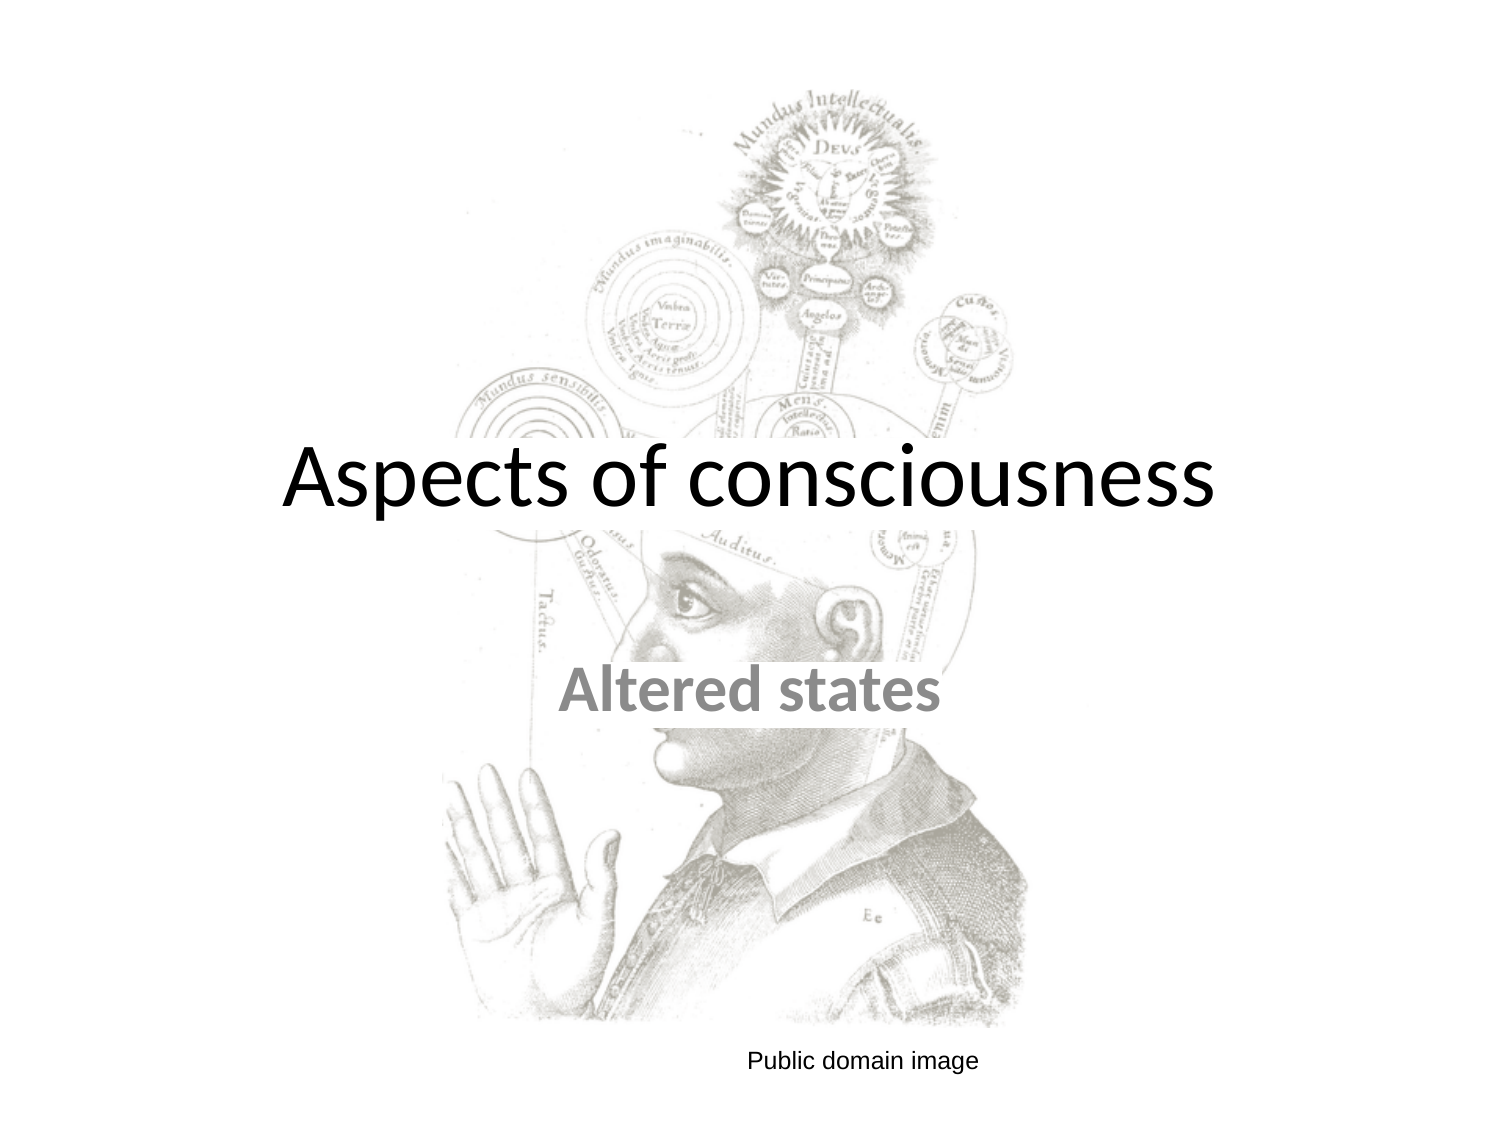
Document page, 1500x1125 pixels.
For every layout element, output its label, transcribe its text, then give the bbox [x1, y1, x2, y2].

title Aspects of consciousness [112, 349, 1388, 591]
picture [442, 591, 1089, 637]
subtitle Altered states [225, 637, 1275, 925]
picture [442, 925, 1089, 1028]
text_box Public domain image [732, 1039, 1193, 1083]
picture [442, 89, 1089, 349]
